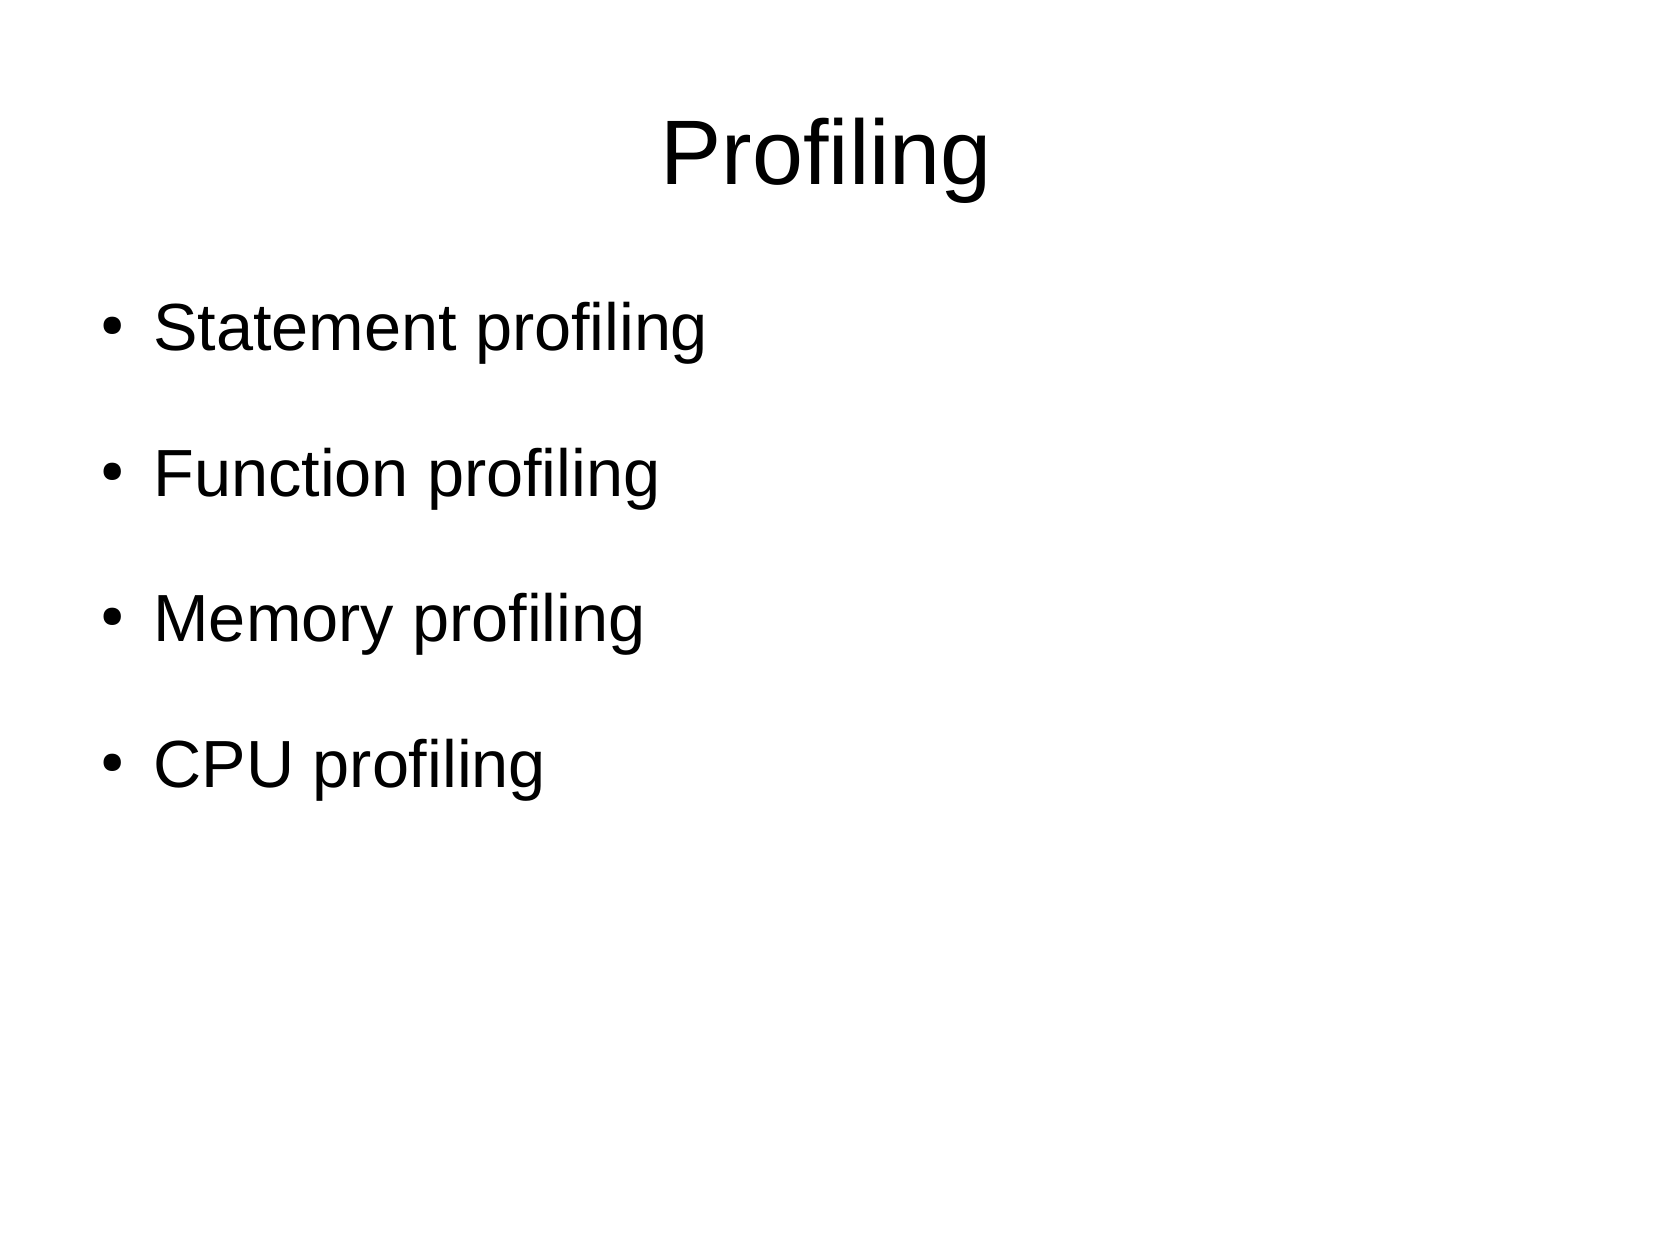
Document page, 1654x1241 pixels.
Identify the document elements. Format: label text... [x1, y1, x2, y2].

title Profiling [82, 49, 1571, 257]
list Statement profiling Function profiling Memory profiling CPU profiling [82, 290, 1571, 1010]
